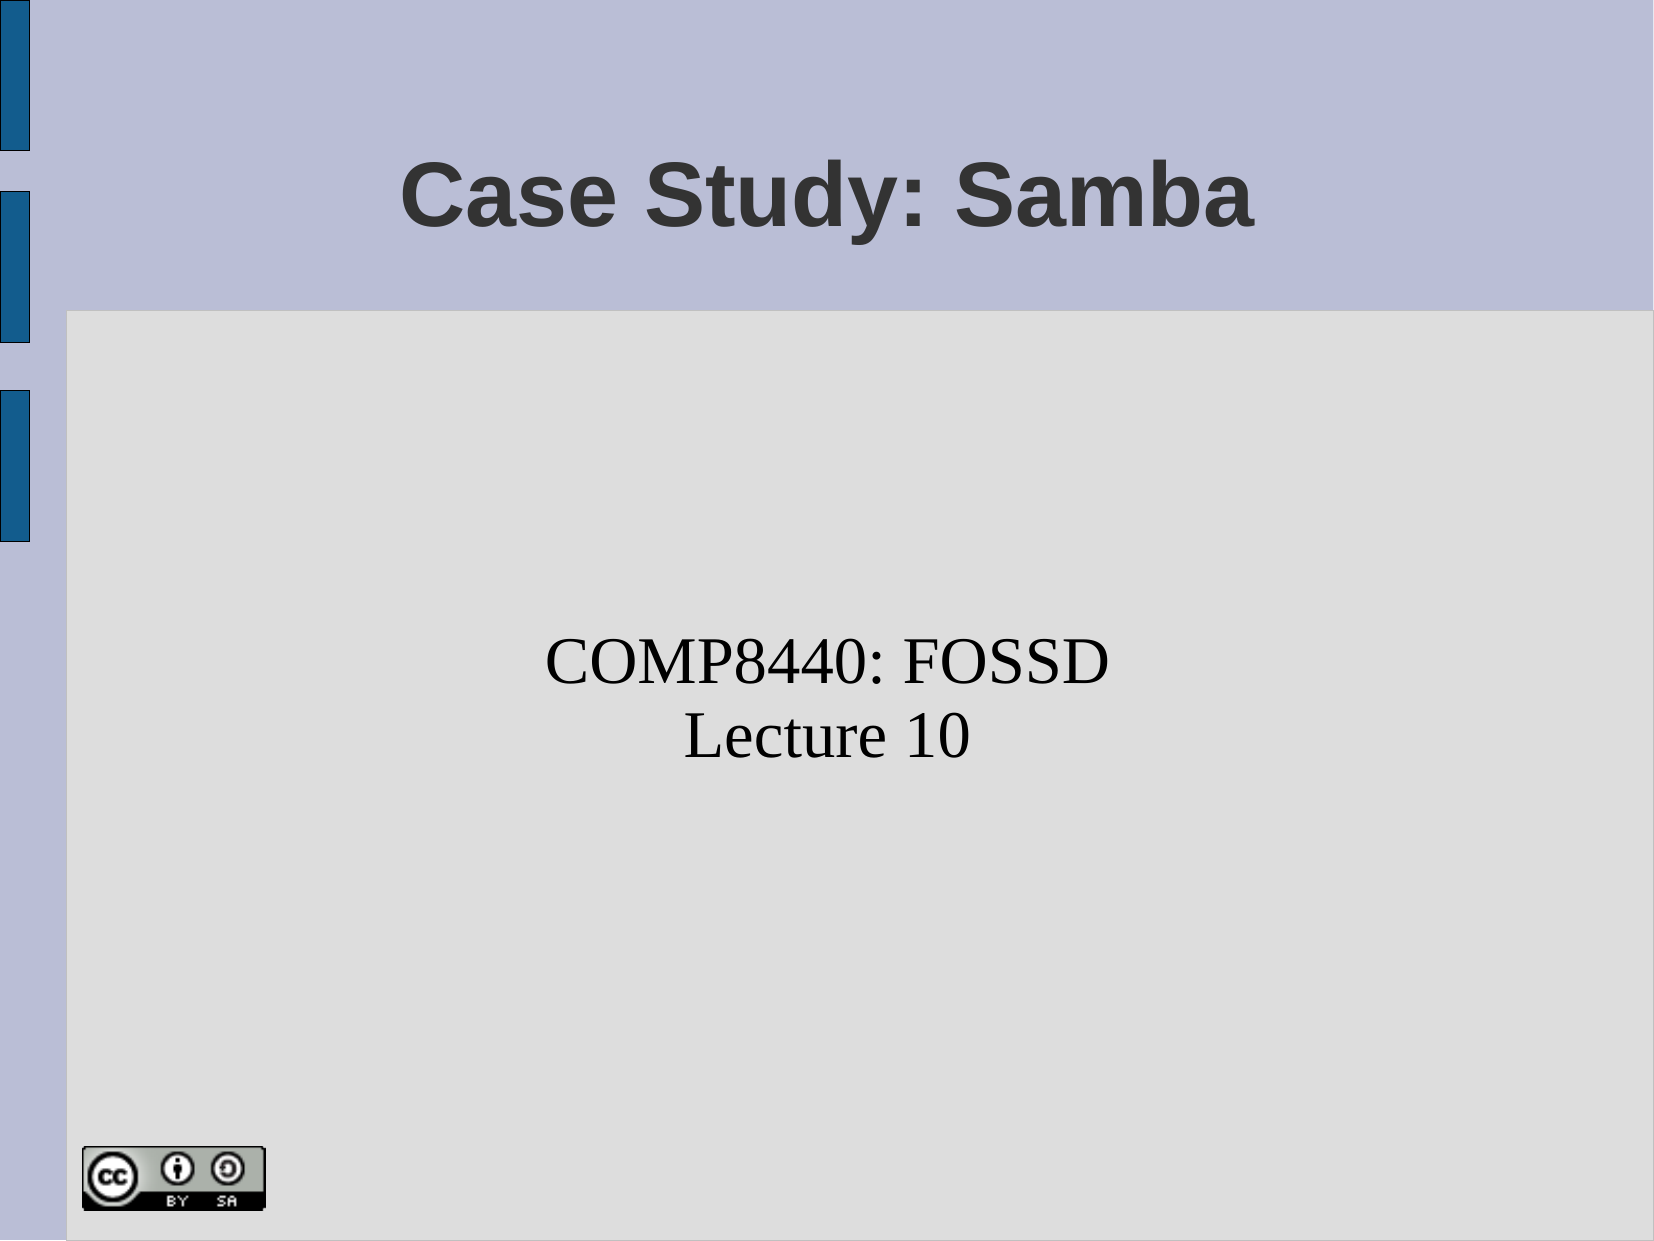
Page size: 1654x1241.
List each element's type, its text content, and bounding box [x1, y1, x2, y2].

picture [82, 1146, 266, 1211]
subtitle COMP8440: FOSSD Lecture 10 [121, 344, 1534, 1127]
title Case Study: Samba [121, 91, 1534, 299]
